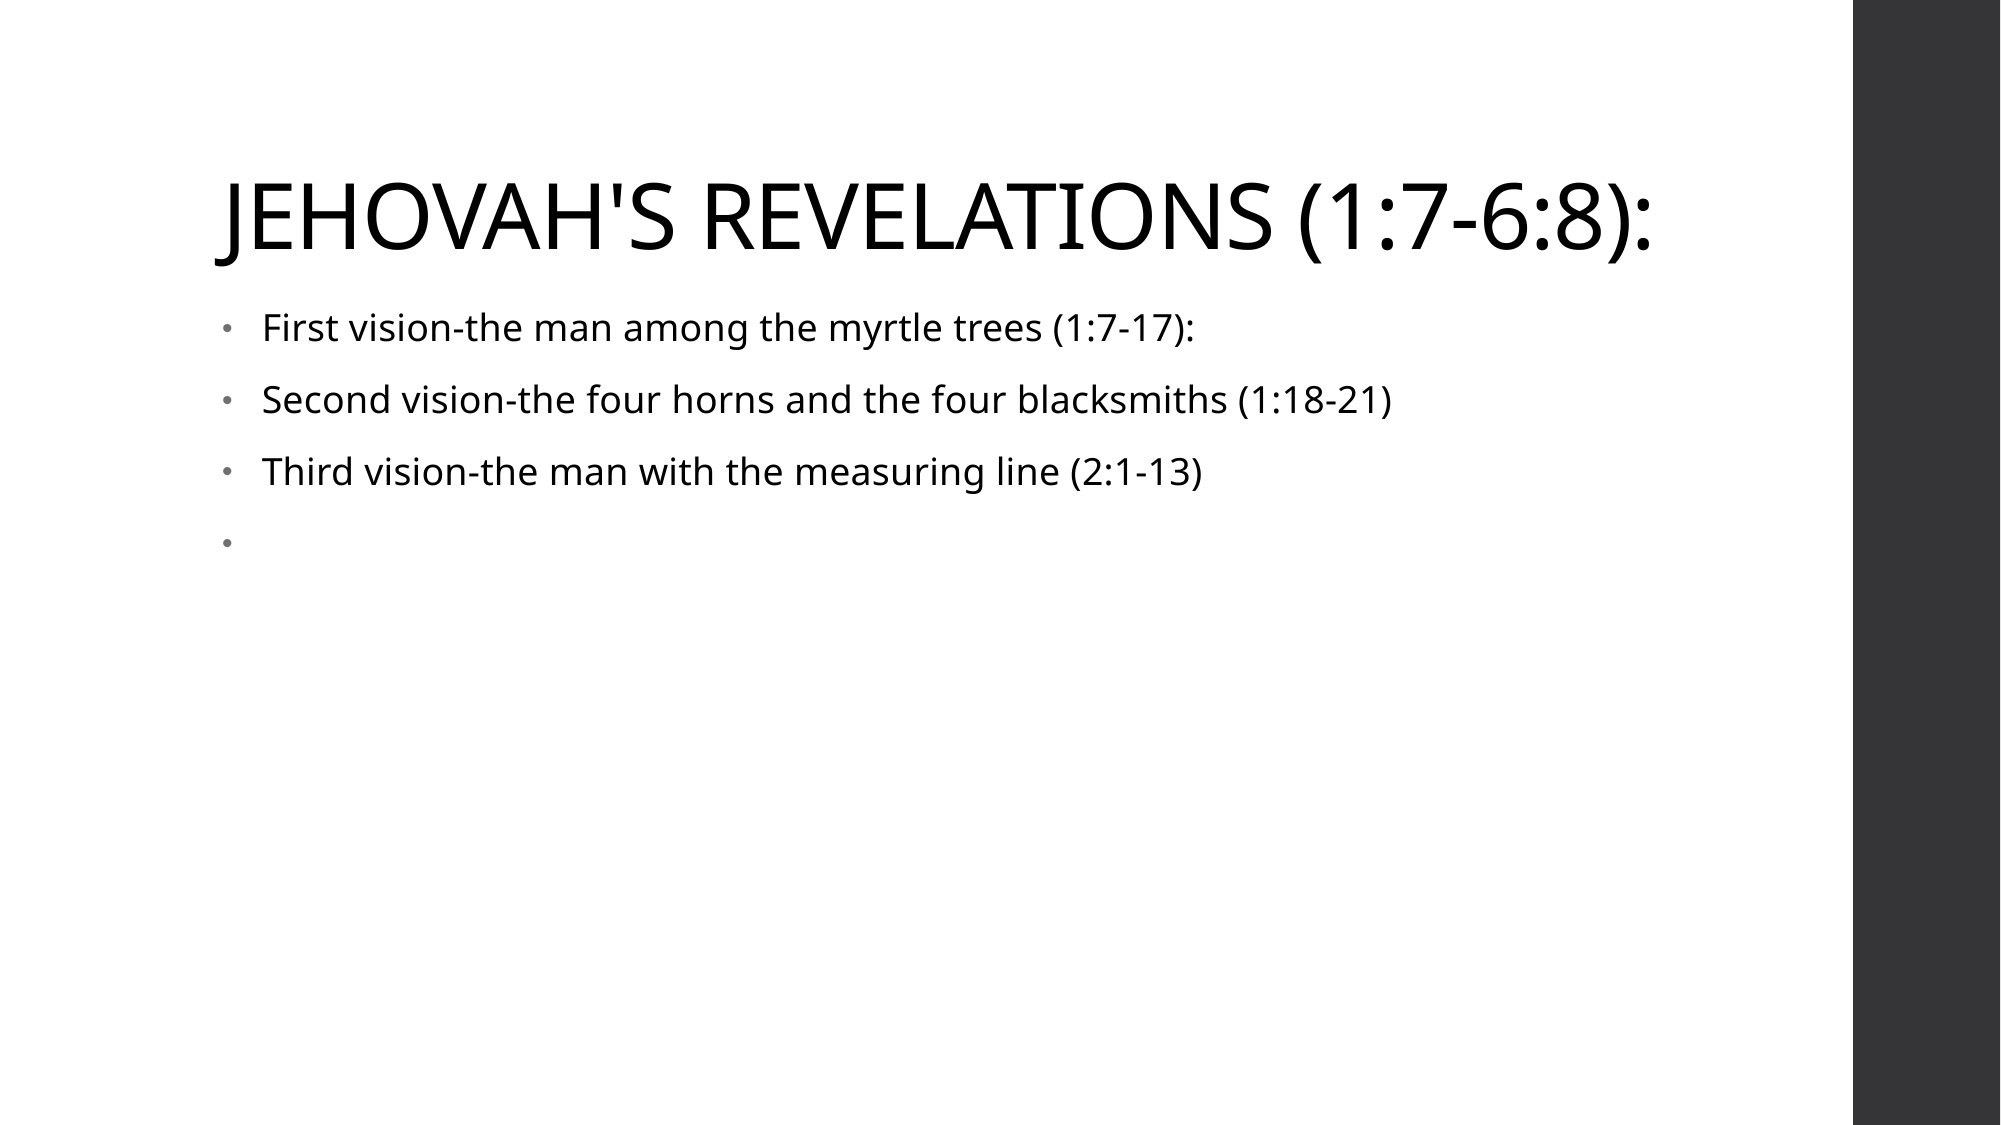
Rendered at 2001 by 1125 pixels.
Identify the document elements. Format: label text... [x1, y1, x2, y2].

title JEHOVAH'S REVELATIONS (1:7-6:8): [206, 60, 1797, 278]
list First vision-the man among the myrtle trees (1:7-17): Second vision-the four horns and the four blacksmiths (1:18-21) Third vision-the man with the measuring line (2:1-13) [206, 299, 1617, 1014]
